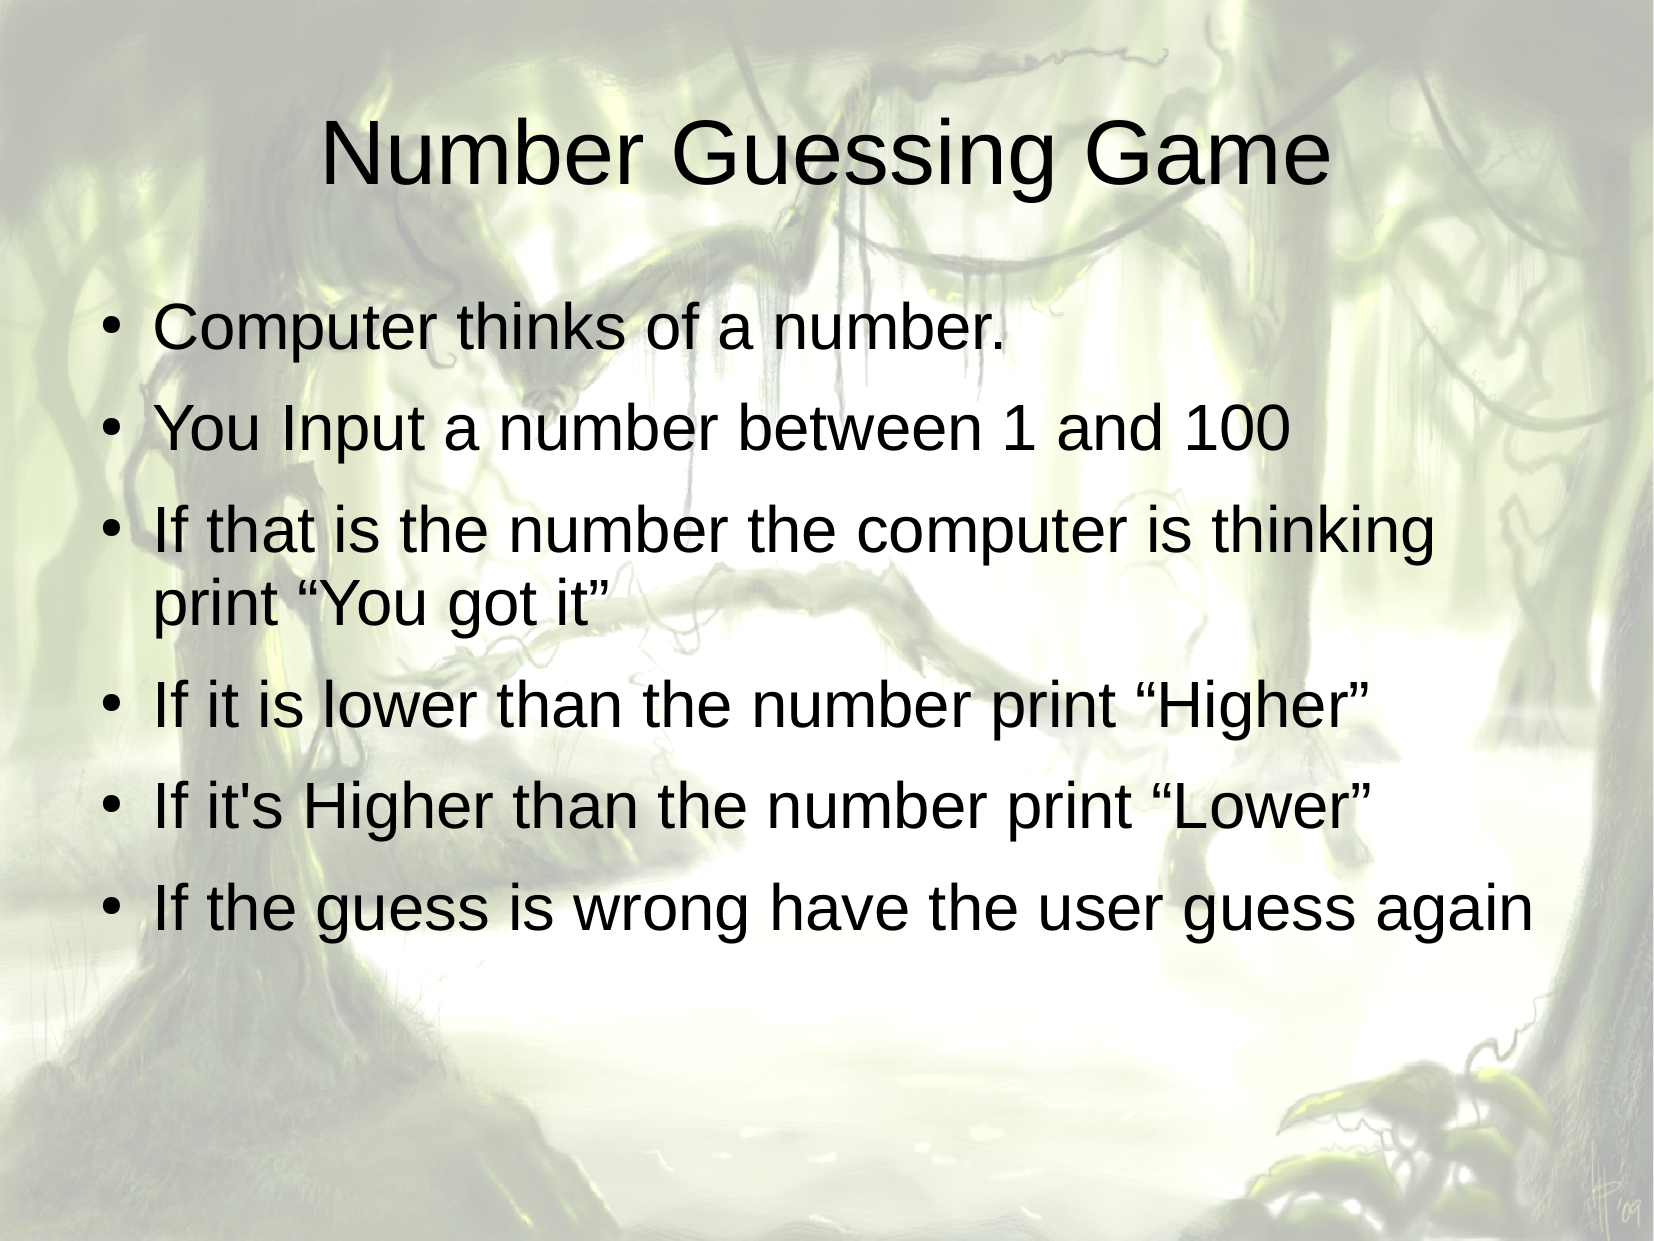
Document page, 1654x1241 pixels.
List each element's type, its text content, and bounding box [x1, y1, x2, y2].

list Computer thinks of a number. You Input a number between 1 and 100 If that is the number the computer is thinking print “You got it” If it is lower than the number print “Higher” If it's Higher than the number print “Lower” If the guess is wrong have the user guess again [82, 290, 1538, 1010]
title Number Guessing Game [82, 49, 1571, 257]
